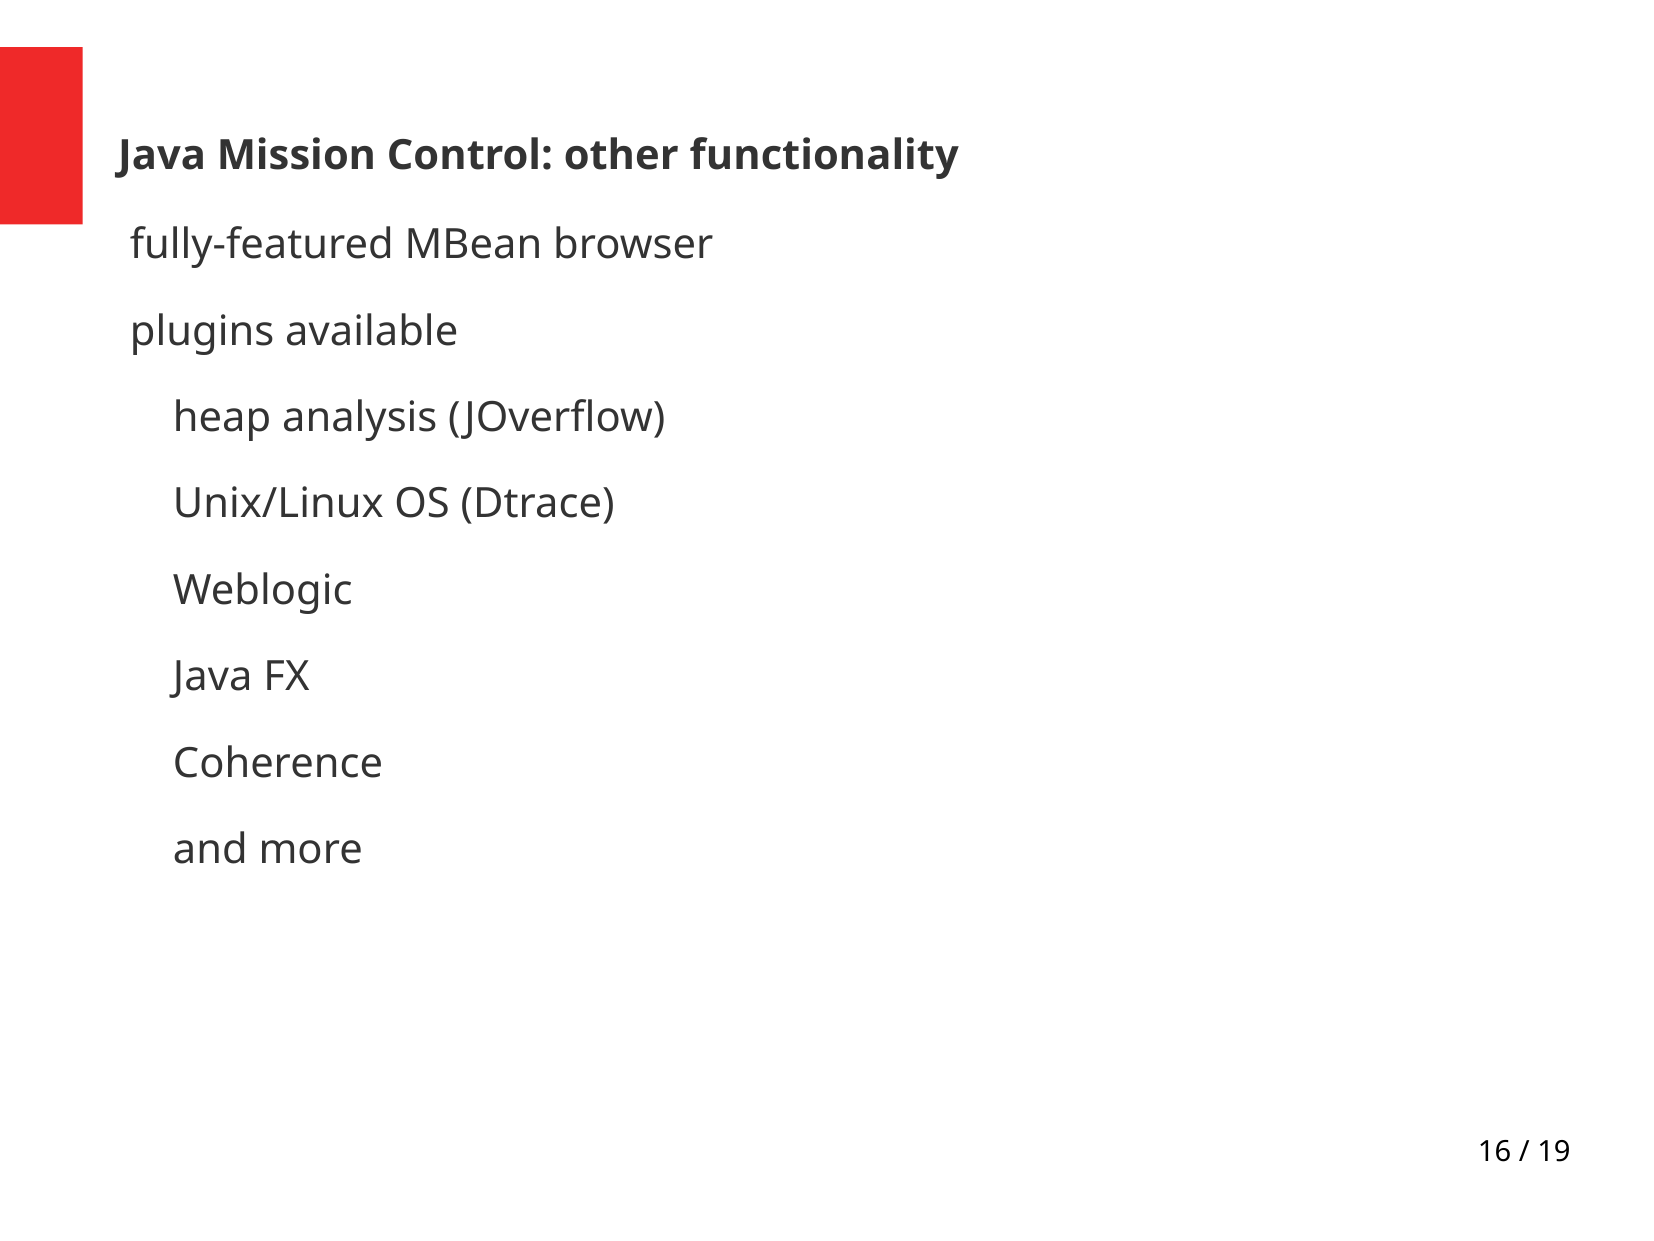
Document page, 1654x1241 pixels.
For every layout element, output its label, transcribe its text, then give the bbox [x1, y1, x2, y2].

title Java Mission Control: other functionality [118, 49, 1571, 257]
list fully-featured MBean browser plugins available heap analysis (JOverflow) Unix/Linux OS (Dtrace) Weblogic Java FX Coherence and more [129, 213, 1548, 934]
